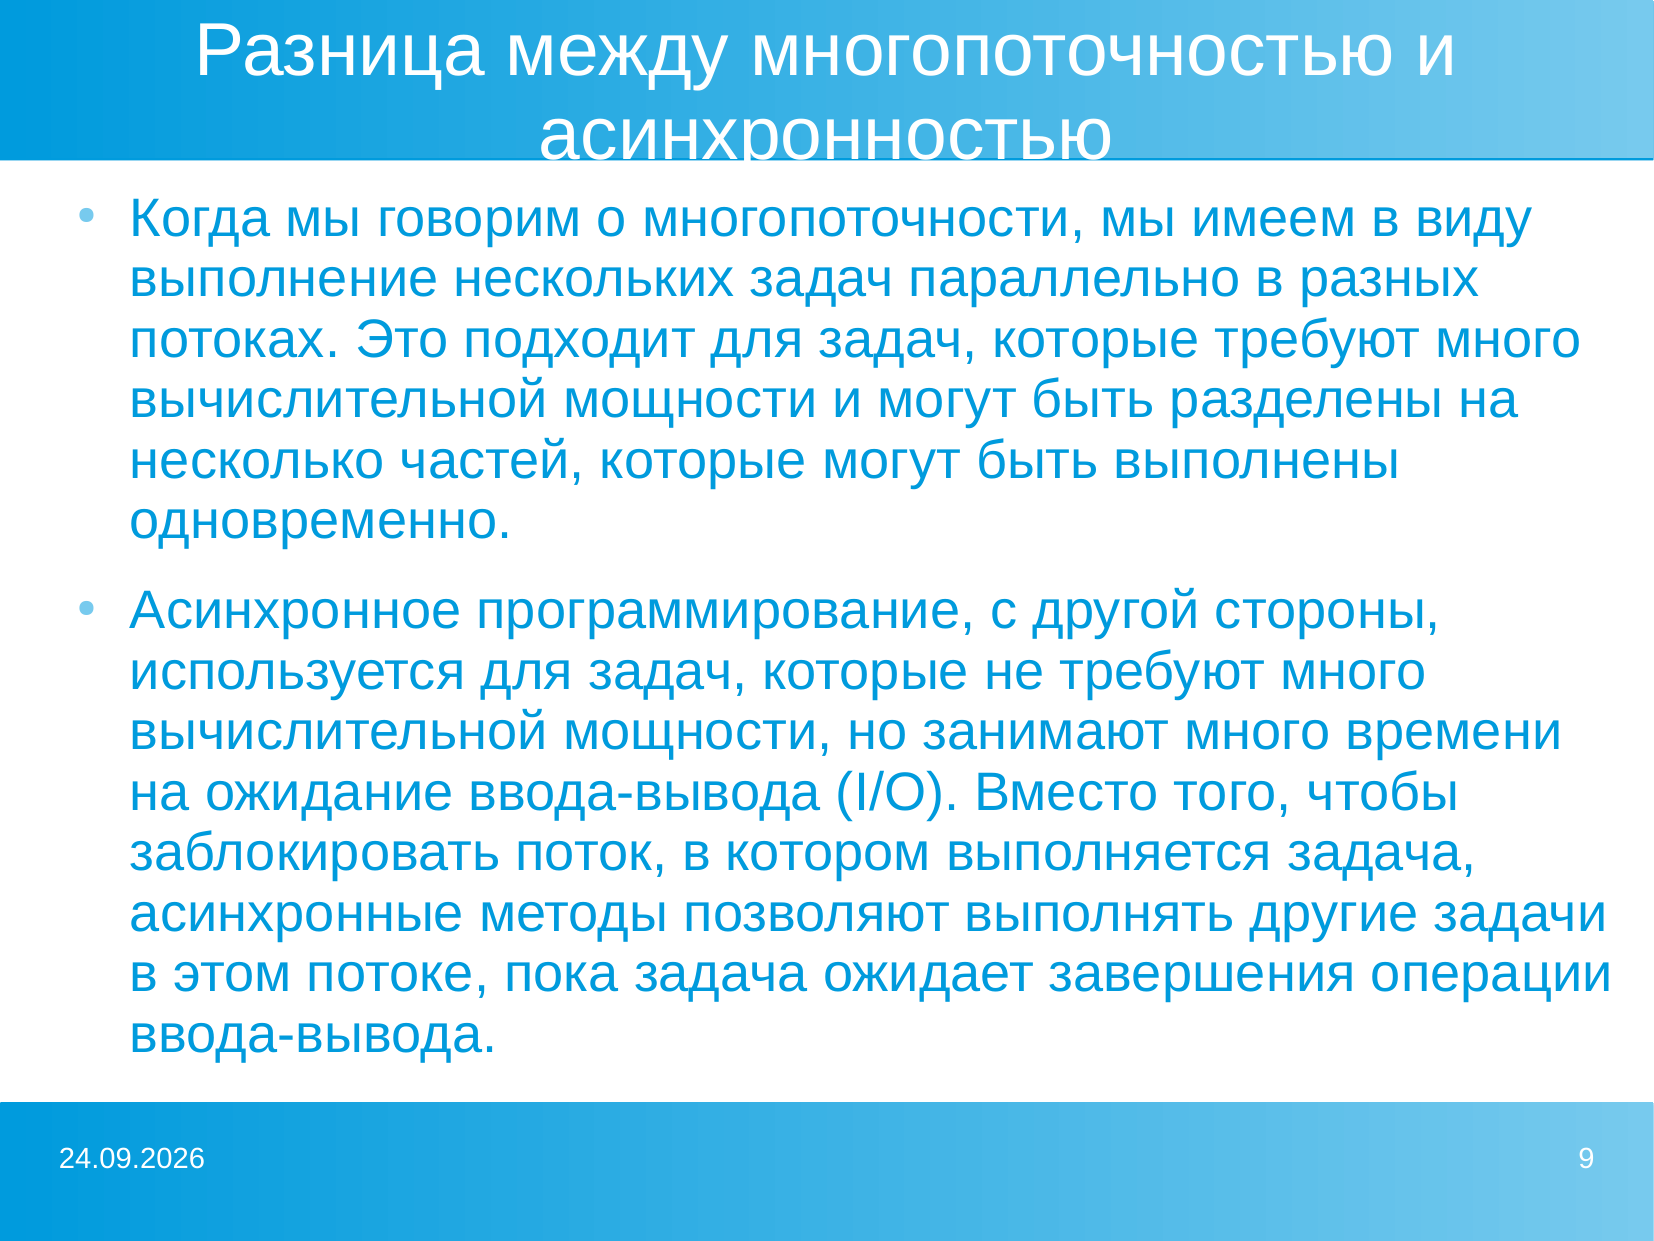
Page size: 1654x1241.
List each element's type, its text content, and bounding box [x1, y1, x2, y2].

list Когда мы говорим о многопоточности, мы имеем в виду выполнение нескольких задач параллельно в разных потоках. Это подходит для задач, которые требуют много вычислительной мощности и могут быть разделены на несколько частей, которые могут быть выполнены одновременно. Асинхронное программирование, с другой стороны, используется для задач, которые не требуют много вычислительной мощности, но занимают много времени на ожидание ввода-вывода (I/O). Вместо того, чтобы заблокировать поток, в котором выполняется задача, асинхронные методы позволяют выполнять другие задачи в этом потоке, пока задача ожидает завершения операции ввода-вывода. [59, 187, 1625, 1093]
title Разница между многопоточностью и асинхронностью [0, 0, 1654, 229]
